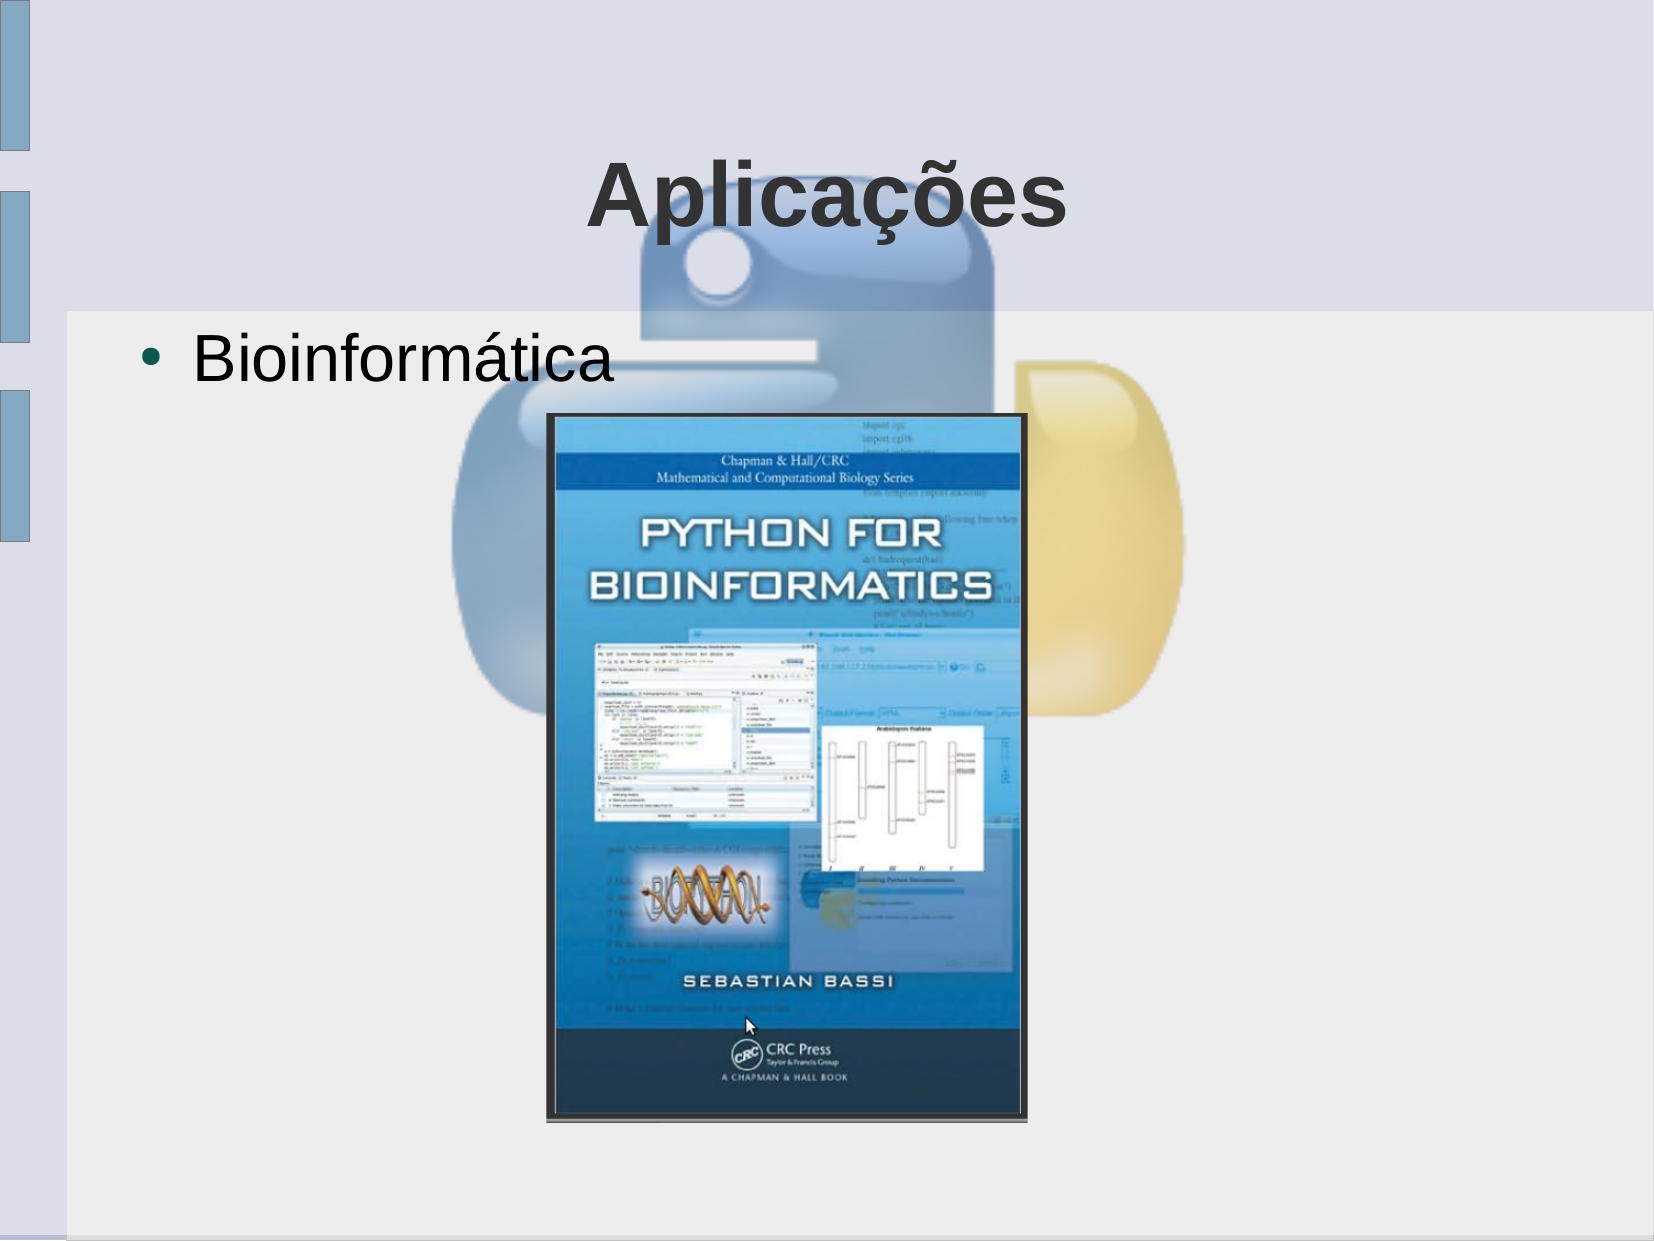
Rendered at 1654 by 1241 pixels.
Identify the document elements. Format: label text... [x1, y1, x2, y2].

title Aplicações [121, 91, 1534, 299]
picture [0, 0, 1654, 1235]
list Bioinformática [121, 321, 1534, 1103]
